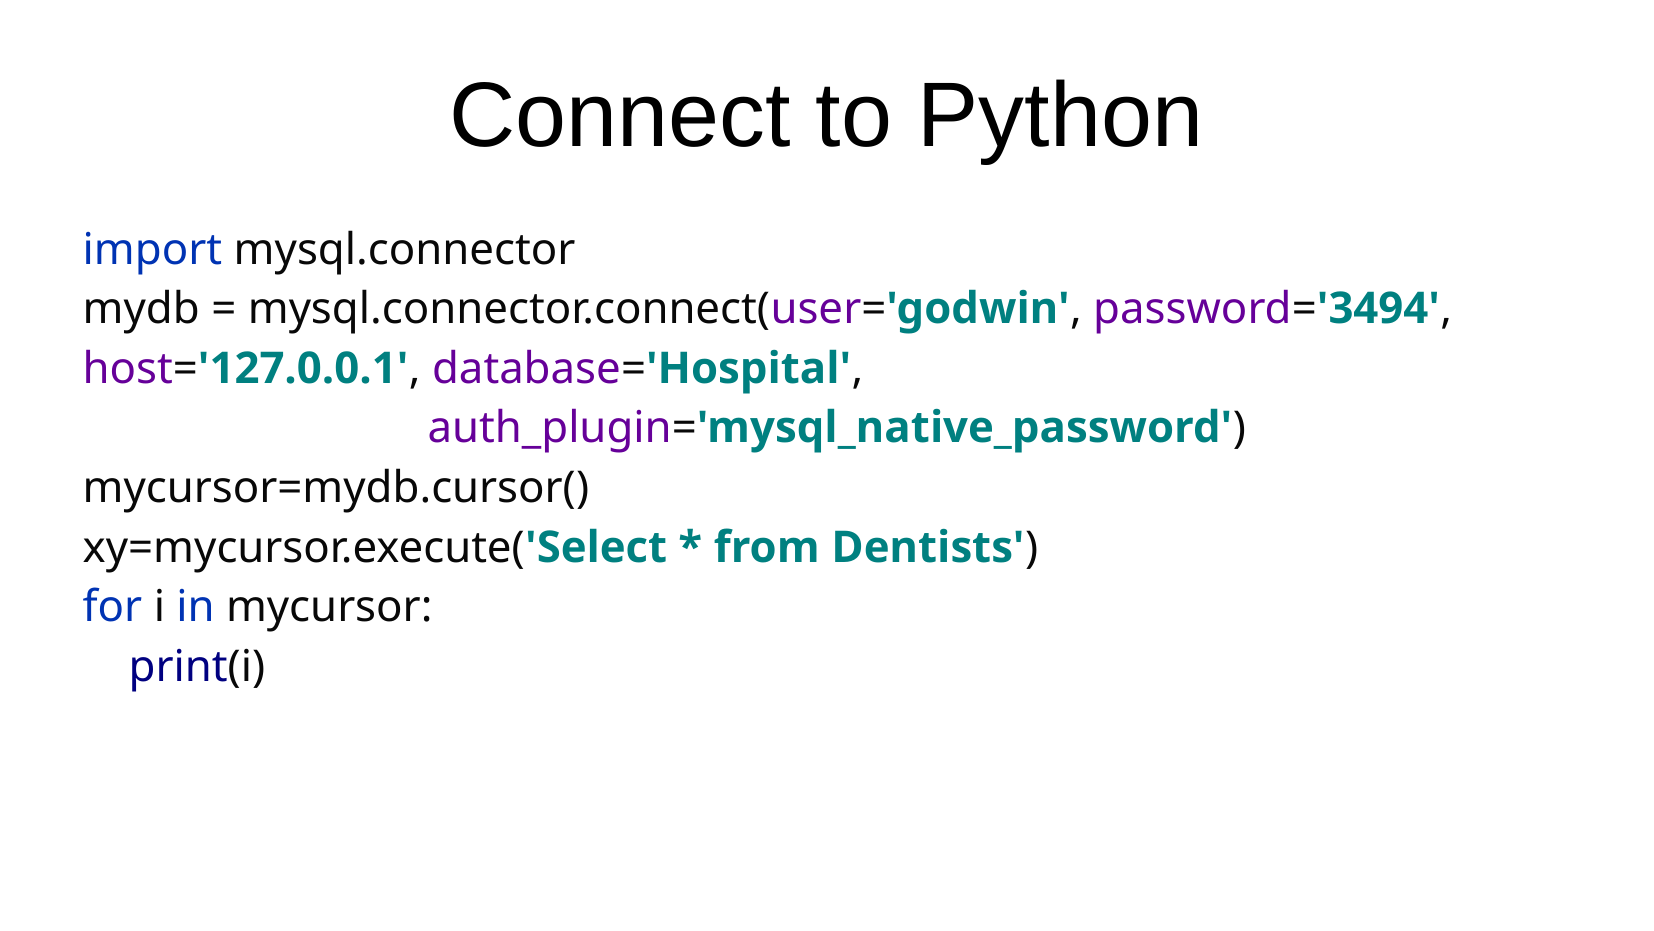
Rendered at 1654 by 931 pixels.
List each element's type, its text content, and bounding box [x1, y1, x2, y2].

title Connect to Python [82, 37, 1571, 193]
list import mysql.connector mydb = mysql.connector.connect(user='godwin', password='3494', host='127.0.0.1', database='Hospital', auth_plugin='mysql_native_password') mycursor=mydb.cursor() xy=mycursor.execute('Select * from Dentists') for i in mycursor: print(i) [82, 217, 1571, 758]
